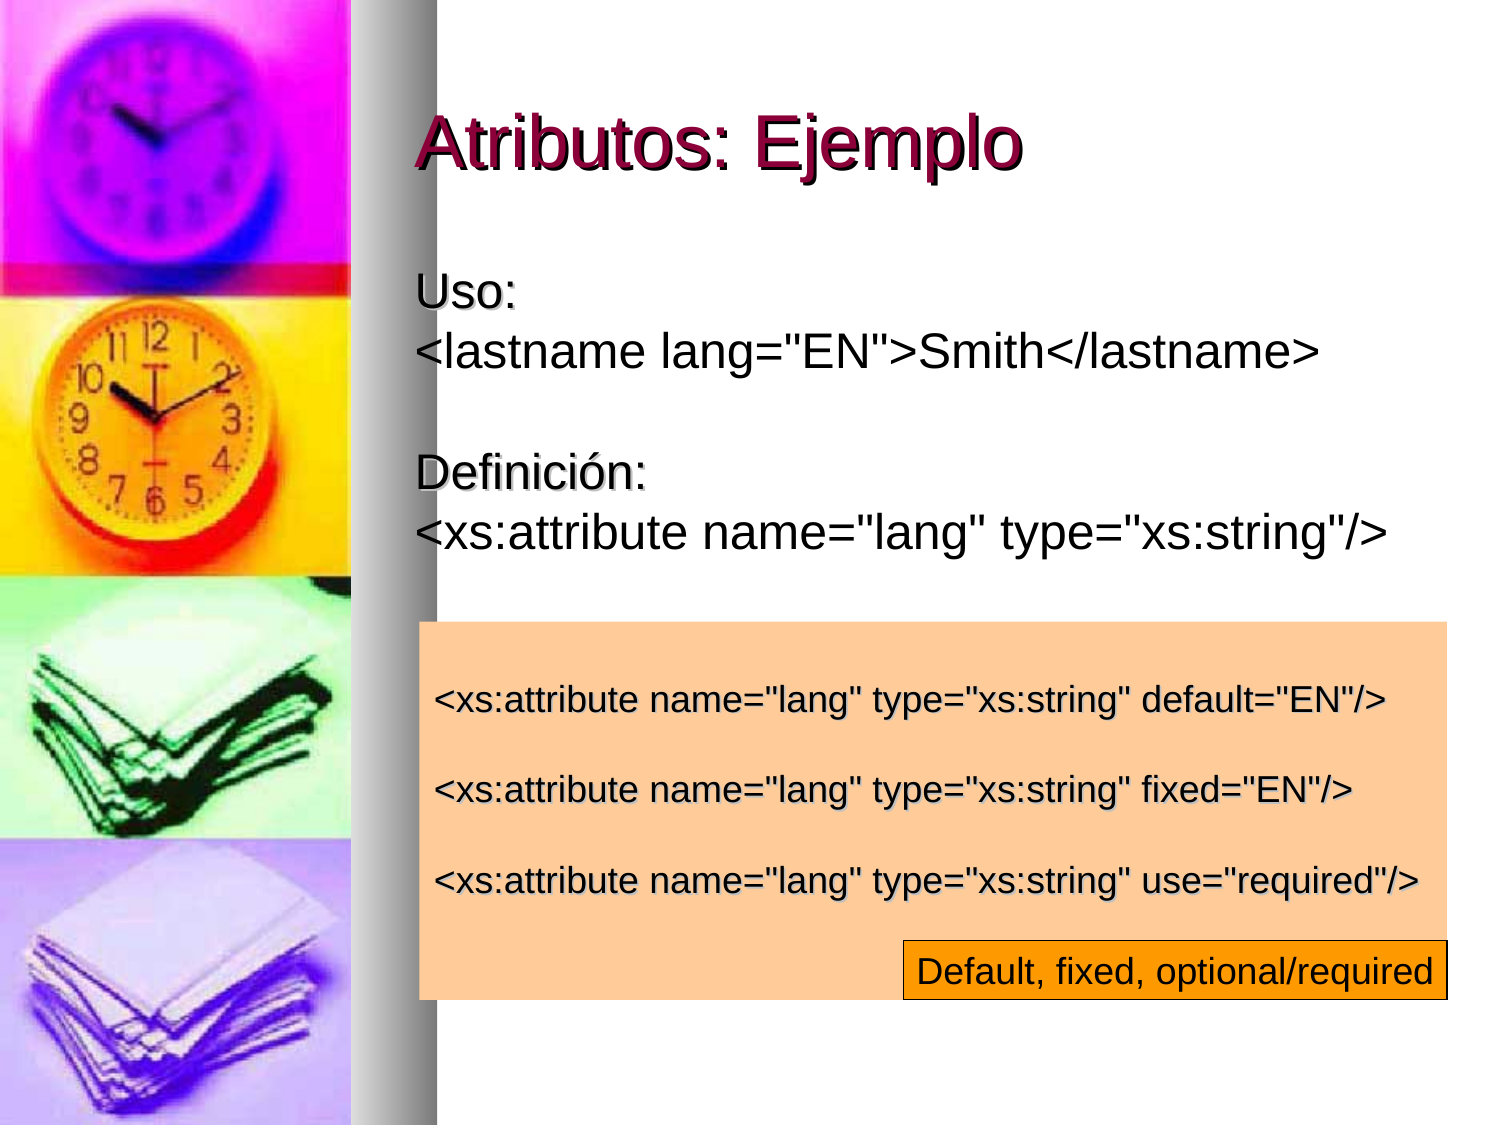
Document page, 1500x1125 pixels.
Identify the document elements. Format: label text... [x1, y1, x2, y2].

text_box Default, fixed, optional/required [903, 940, 1447, 1000]
title Atributos: Ejemplo [399, 37, 1450, 238]
list <xs:attribute name="lang" type="xs:string" default="EN"/> <xs:attribute name="lang" type="xs:string" fixed="EN"/> <xs:attribute name="lang" type="xs:string" use="required"/> [419, 621, 1447, 1000]
picture [0, 0, 351, 1125]
list Uso: <lastname lang="EN">Smith</lastname> Definición: <xs:attribute name="lang" type="xs:string"/> [399, 262, 1447, 587]
